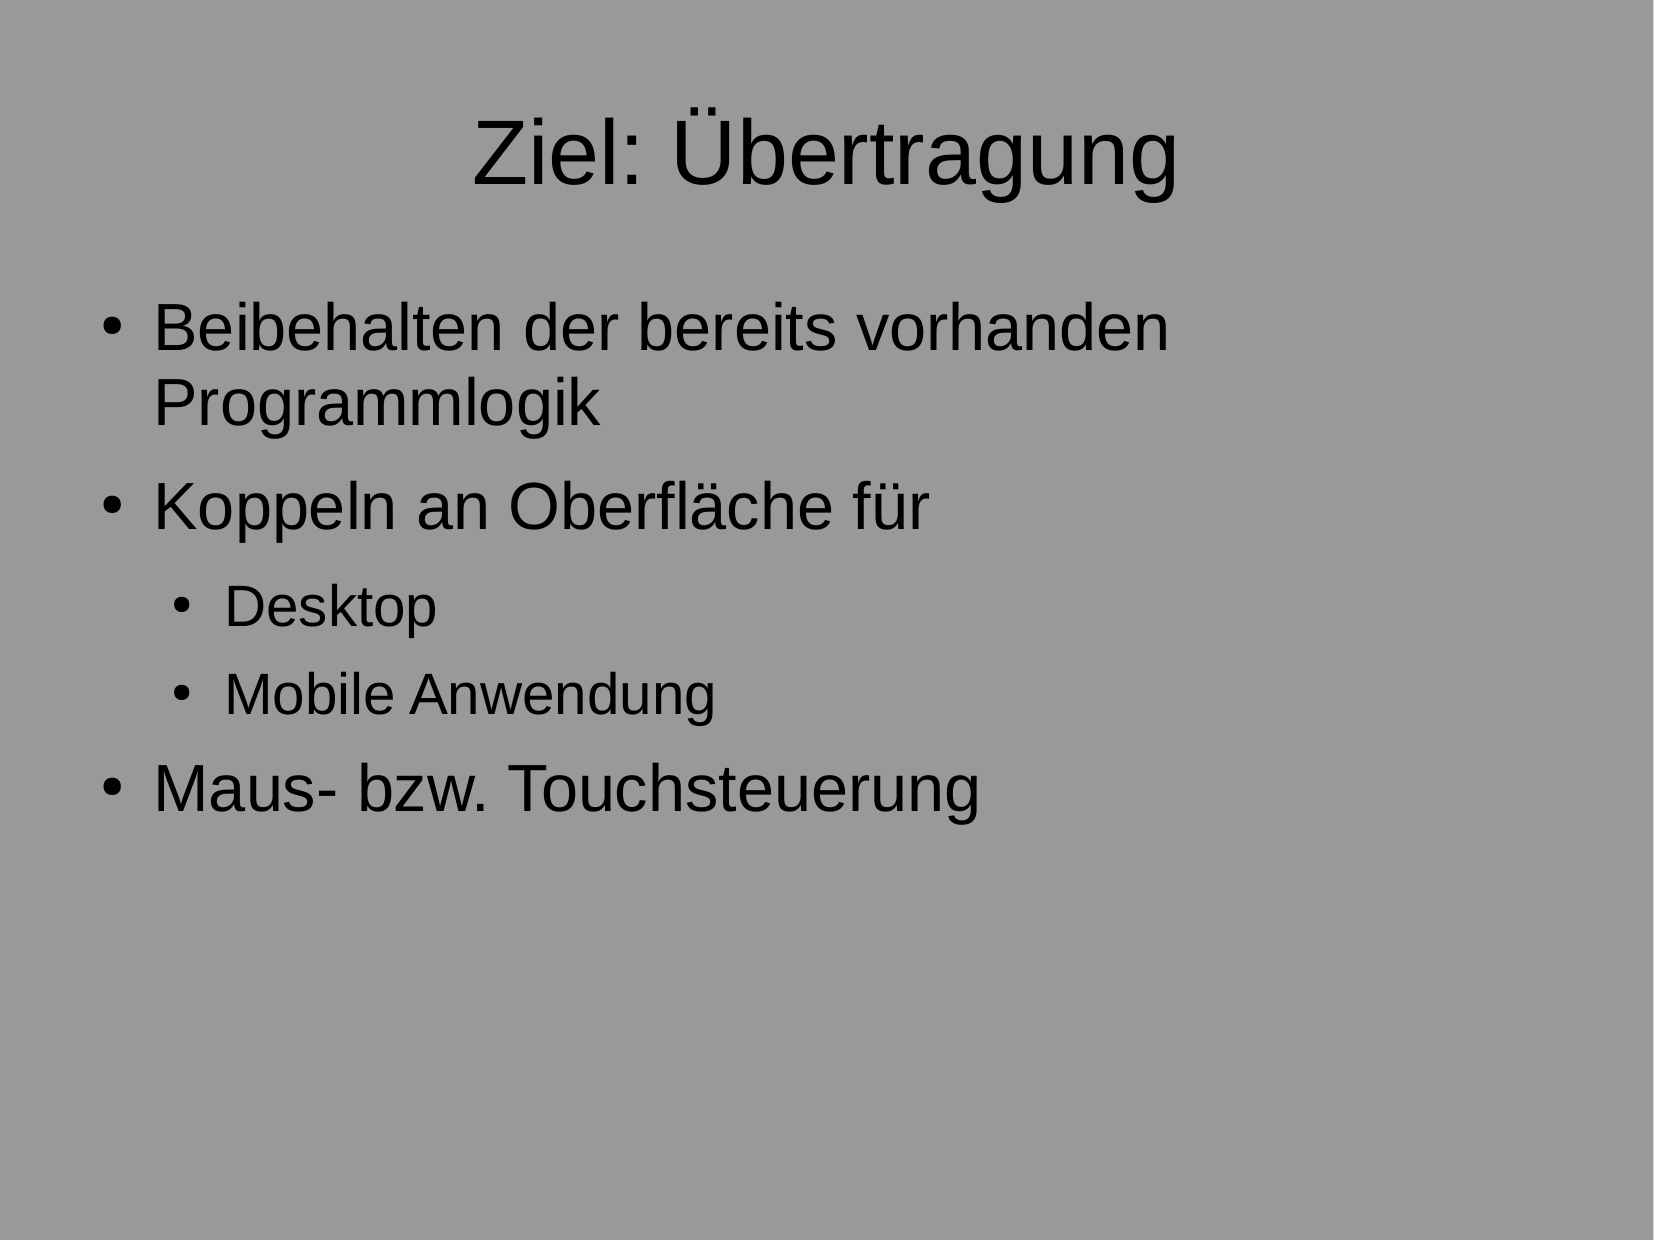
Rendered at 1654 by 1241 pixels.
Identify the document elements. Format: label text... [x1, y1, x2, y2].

title Ziel: Übertragung [82, 49, 1571, 257]
list Beibehalten der bereits vorhanden Programmlogik Koppeln an Oberfläche für Desktop Mobile Anwendung Maus- bzw. Touchsteuerung [82, 290, 1571, 1010]
